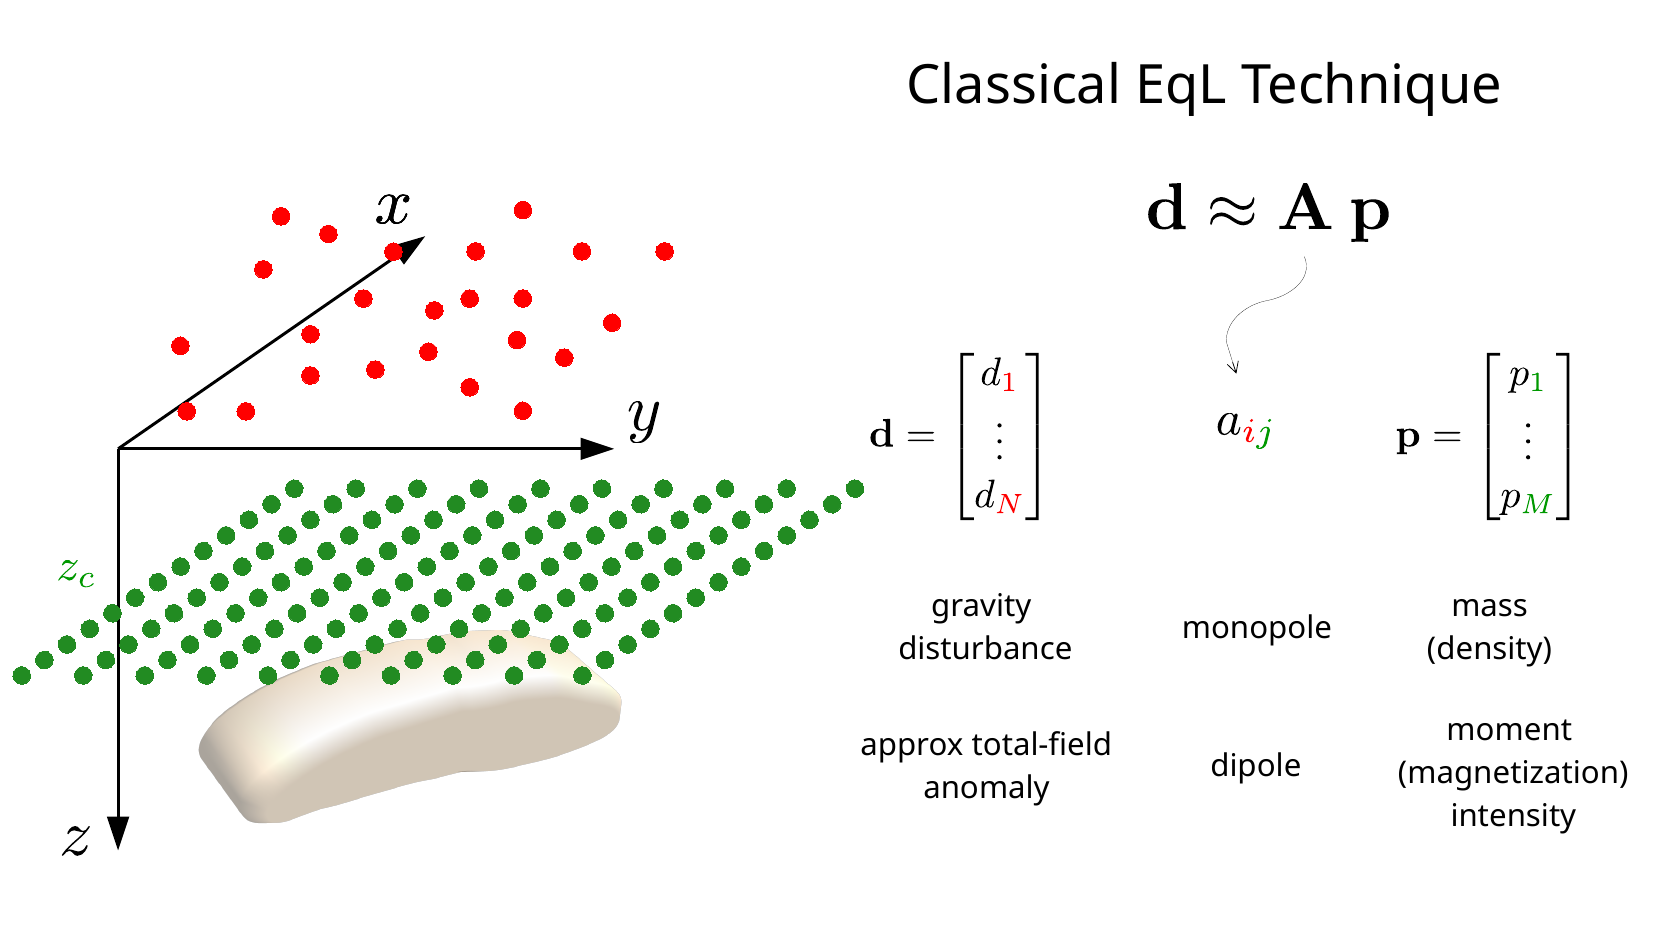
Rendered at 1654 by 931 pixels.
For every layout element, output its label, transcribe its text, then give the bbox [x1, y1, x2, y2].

text_box [495, 588, 514, 607]
text_box [525, 526, 543, 545]
text_box [755, 542, 773, 560]
text_box [709, 526, 728, 545]
picture [626, 401, 662, 443]
text_box [366, 360, 385, 379]
text_box [460, 378, 479, 397]
text_box [301, 510, 320, 529]
text_box [149, 573, 167, 592]
text_box [226, 604, 245, 623]
text_box [372, 588, 391, 607]
text_box [434, 588, 452, 607]
text_box [349, 604, 368, 623]
text_box gravity disturbance [883, 575, 1097, 671]
text_box [472, 604, 491, 623]
text_box [265, 619, 284, 638]
text_box [285, 479, 304, 498]
text_box [254, 260, 273, 279]
text_box [732, 510, 751, 529]
text_box [256, 542, 274, 560]
text_box [508, 495, 527, 514]
text_box [320, 666, 339, 685]
text_box [618, 588, 637, 607]
text_box [210, 573, 229, 592]
text_box [354, 289, 373, 308]
text_box [278, 526, 297, 545]
text_box [119, 635, 138, 654]
text_box [356, 557, 375, 576]
text_box approx total-field anomaly [845, 714, 1134, 810]
text_box [259, 666, 277, 685]
text_box [382, 666, 400, 685]
picture [867, 351, 1054, 522]
text_box [603, 313, 621, 332]
text_box [800, 510, 819, 529]
text_box monopole [1167, 597, 1347, 649]
text_box [625, 542, 644, 560]
text_box [427, 635, 446, 654]
text_box [301, 325, 320, 344]
text_box [479, 557, 498, 576]
picture [374, 194, 413, 224]
text_box [846, 479, 864, 498]
text_box [363, 510, 381, 529]
text_box [595, 604, 614, 623]
text_box [203, 619, 222, 638]
text_box [456, 573, 475, 592]
text_box [470, 479, 488, 498]
picture [59, 826, 93, 856]
text_box [333, 573, 352, 592]
text_box [513, 289, 532, 308]
text_box [563, 542, 582, 560]
text_box [384, 242, 403, 261]
text_box [327, 619, 345, 638]
text_box [158, 651, 177, 669]
picture [56, 560, 95, 588]
text_box [648, 526, 666, 545]
text_box [135, 666, 154, 685]
text_box [240, 510, 258, 529]
text_box [508, 331, 526, 349]
text_box [655, 242, 674, 261]
text_box [379, 542, 397, 560]
text_box [618, 635, 637, 654]
text_box [447, 495, 466, 514]
text_box [197, 666, 216, 685]
text_box [593, 479, 611, 498]
text_box [408, 479, 427, 498]
text_box [664, 604, 682, 623]
text_box [514, 201, 532, 219]
text_box [236, 402, 255, 421]
text_box [463, 526, 482, 545]
text_box [262, 495, 281, 514]
text_box [732, 557, 751, 576]
text_box [58, 635, 76, 654]
text_box [777, 479, 796, 498]
text_box [417, 557, 436, 576]
text_box [534, 604, 553, 623]
text_box [425, 301, 444, 320]
text_box [171, 557, 190, 576]
text_box [181, 635, 199, 654]
text_box dipole [1195, 735, 1319, 789]
text_box [142, 619, 161, 638]
text_box [395, 573, 413, 592]
picture [1215, 413, 1275, 449]
text_box [346, 479, 365, 498]
picture [1393, 351, 1584, 522]
text_box [488, 635, 507, 654]
text_box [35, 651, 54, 669]
text_box [220, 651, 238, 669]
text_box [514, 401, 532, 420]
text_box [686, 588, 705, 607]
text_box [217, 526, 235, 545]
text_box [171, 336, 190, 355]
text_box [233, 557, 252, 576]
text_box [288, 604, 306, 623]
text_box [664, 557, 682, 576]
text_box [466, 242, 485, 261]
text_box moment (magnetization) intensity [1383, 699, 1654, 825]
text_box [272, 573, 290, 592]
text_box [486, 510, 504, 529]
text_box [823, 495, 842, 514]
text_box [527, 651, 546, 669]
text_box [419, 342, 438, 361]
text_box [343, 651, 361, 669]
text_box [709, 573, 728, 592]
text_box [187, 588, 206, 607]
text_box [609, 510, 627, 529]
text_box [301, 366, 320, 385]
text_box [401, 526, 420, 545]
text_box [505, 666, 523, 685]
text_box [602, 557, 621, 576]
text_box [466, 651, 485, 669]
text_box [272, 207, 290, 226]
text_box [365, 635, 384, 654]
text_box [126, 588, 145, 607]
text_box [424, 510, 443, 529]
text_box [641, 573, 660, 592]
text_box [450, 619, 468, 638]
text_box [317, 542, 336, 560]
text_box [12, 666, 31, 685]
text_box [310, 588, 329, 607]
text_box [686, 542, 705, 560]
text_box [573, 242, 591, 261]
text_box [641, 619, 660, 638]
text_box [596, 651, 614, 669]
text_box [80, 619, 99, 638]
text_box [103, 604, 122, 623]
text_box [385, 495, 404, 514]
text_box [693, 495, 712, 514]
text_box [242, 635, 261, 654]
text_box [531, 479, 550, 498]
text_box [97, 651, 115, 669]
text_box [511, 619, 530, 638]
text_box [541, 557, 559, 576]
text_box [165, 604, 183, 623]
text_box [440, 542, 459, 560]
text_box [573, 619, 592, 638]
text_box [586, 526, 605, 545]
text_box [570, 495, 589, 514]
text_box [518, 573, 537, 592]
text_box [319, 225, 338, 243]
text_box [294, 557, 313, 576]
text_box [460, 289, 479, 308]
text_box [404, 651, 423, 669]
text_box [249, 588, 268, 607]
text_box [177, 402, 196, 421]
text_box [304, 635, 323, 654]
text_box Classical EqL Technique [891, 37, 1616, 113]
text_box mass (density) [1412, 575, 1625, 671]
text_box [716, 479, 734, 498]
text_box [550, 635, 569, 654]
text_box [547, 510, 566, 529]
text_box [324, 495, 342, 514]
text_box [502, 542, 520, 560]
text_box [573, 666, 592, 685]
text_box [555, 348, 574, 367]
text_box [557, 588, 575, 607]
text_box [631, 495, 650, 514]
text_box [654, 479, 673, 498]
text_box [340, 526, 359, 545]
picture [1145, 183, 1392, 242]
text_box [74, 666, 93, 685]
text_box [281, 651, 300, 669]
text_box [670, 510, 689, 529]
text_box [194, 542, 213, 560]
text_box [777, 526, 796, 545]
text_box [579, 573, 598, 592]
text_box [755, 495, 773, 514]
text_box [411, 604, 430, 623]
text_box [443, 666, 462, 685]
text_box [388, 619, 407, 638]
